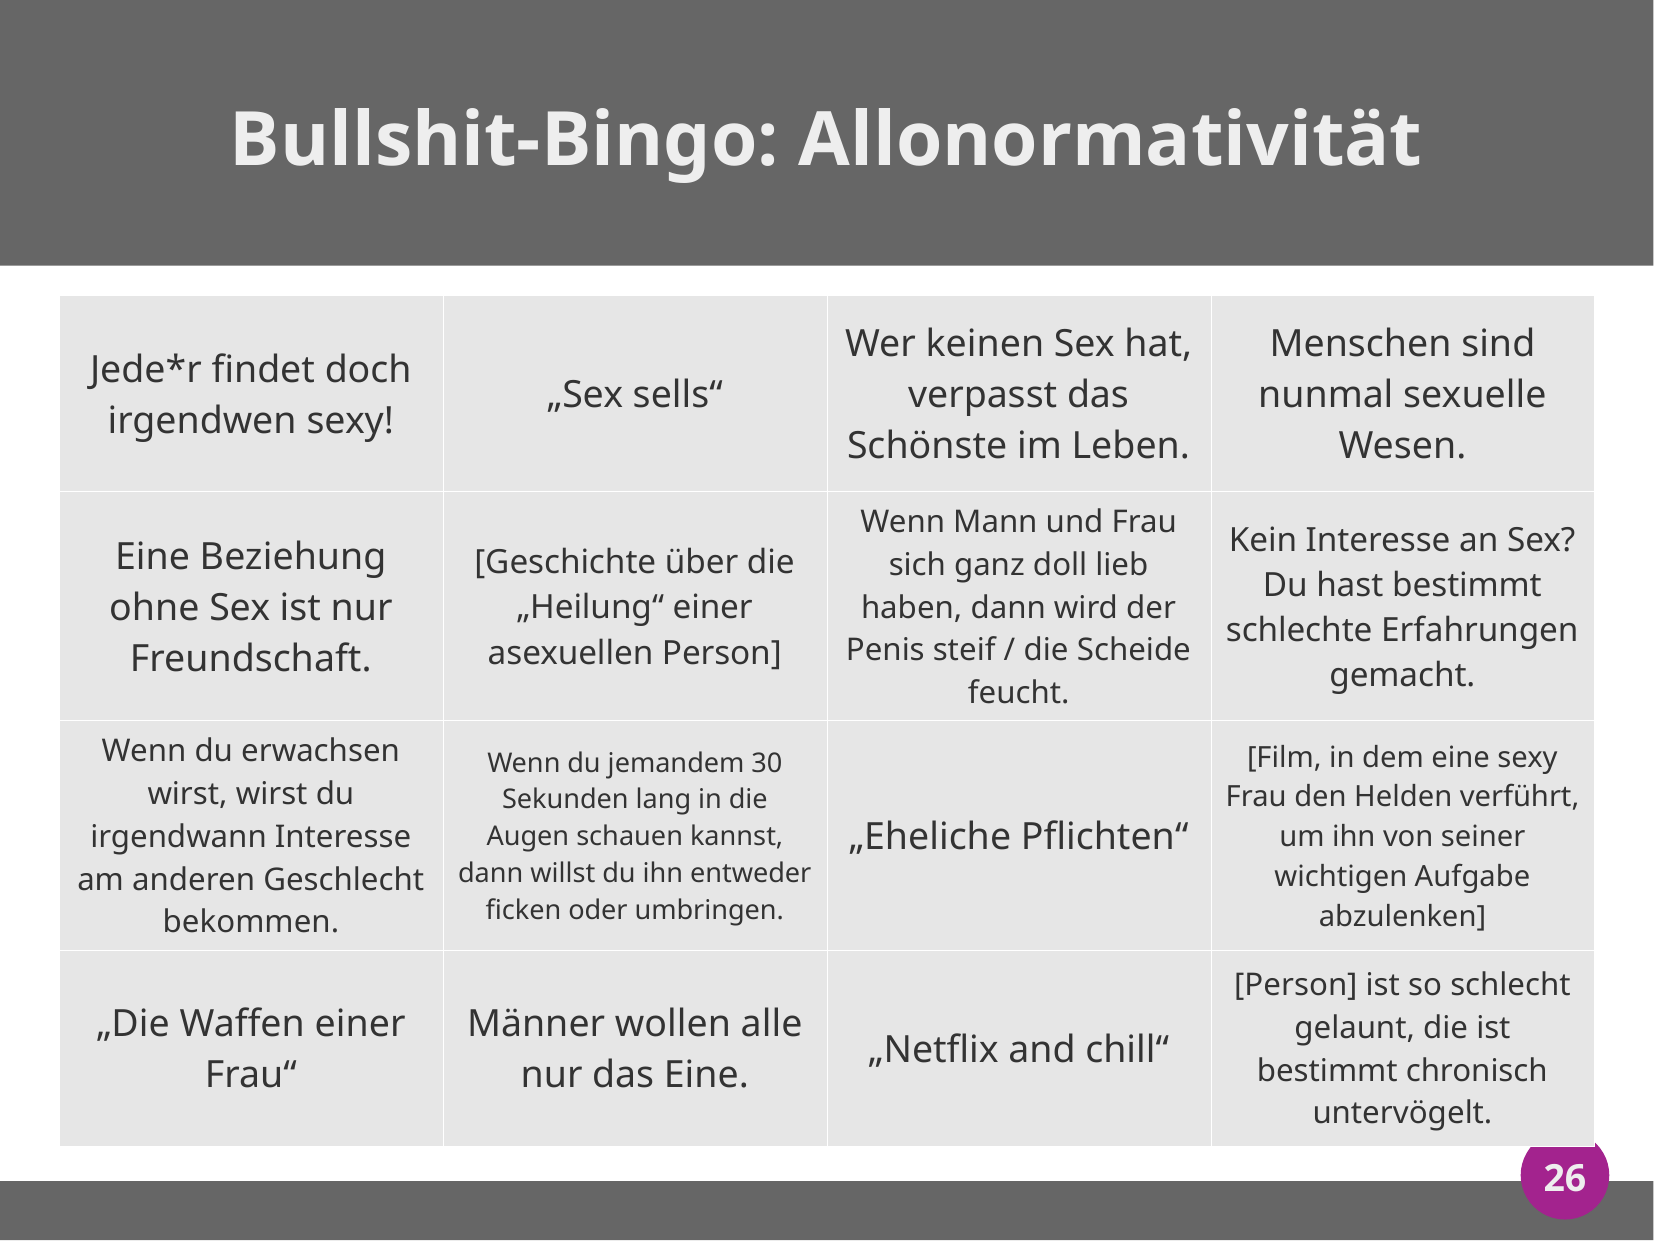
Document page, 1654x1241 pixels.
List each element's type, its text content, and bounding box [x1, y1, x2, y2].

table_cell „Eheliche Pflichten“ [828, 721, 1211, 950]
table_cell Eine Beziehung ohne Sex ist nur Freundschaft. [60, 492, 443, 720]
table_header „Sex sells“ [444, 296, 827, 491]
title Bullshit-Bingo: Allonormativität [59, 11, 1595, 260]
table_cell Wenn Mann und Frau sich ganz doll lieb haben, dann wird der Penis steif / die Scheide feucht. [828, 492, 1211, 720]
table_cell Wenn du erwachsen wirst, wirst du irgendwann Interesse am anderen Geschlecht bekommen. [60, 721, 443, 950]
table_cell „Netflix and chill“ [828, 951, 1211, 1146]
table_cell Männer wollen alle nur das Eine. [444, 951, 827, 1146]
table_cell Kein Interesse an Sex? Du hast bestimmt schlechte Erfahrungen gemacht. [1212, 492, 1594, 720]
table_cell „Die Waffen einer Frau“ [60, 951, 443, 1146]
table_cell Wenn du jemandem 30 Sekunden lang in die Augen schauen kannst, dann willst du ihn entweder ficken oder umbringen. [444, 721, 827, 950]
table_cell [Geschichte über die „Heilung“ einer asexuellen Person] [444, 492, 827, 720]
table_header Menschen sind nunmal sexuelle Wesen. [1212, 296, 1594, 491]
table_header Jede*r findet doch irgendwen sexy! [60, 296, 443, 491]
table_header Wer keinen Sex hat, verpasst das Schönste im Leben. [828, 296, 1211, 491]
table_cell [Film, in dem eine sexy Frau den Helden verführt, um ihn von seiner wichtigen Aufgabe abzulenken] [1212, 721, 1594, 950]
table_cell [Person] ist so schlecht gelaunt, die ist bestimmt chronisch untervögelt. [1212, 951, 1594, 1146]
